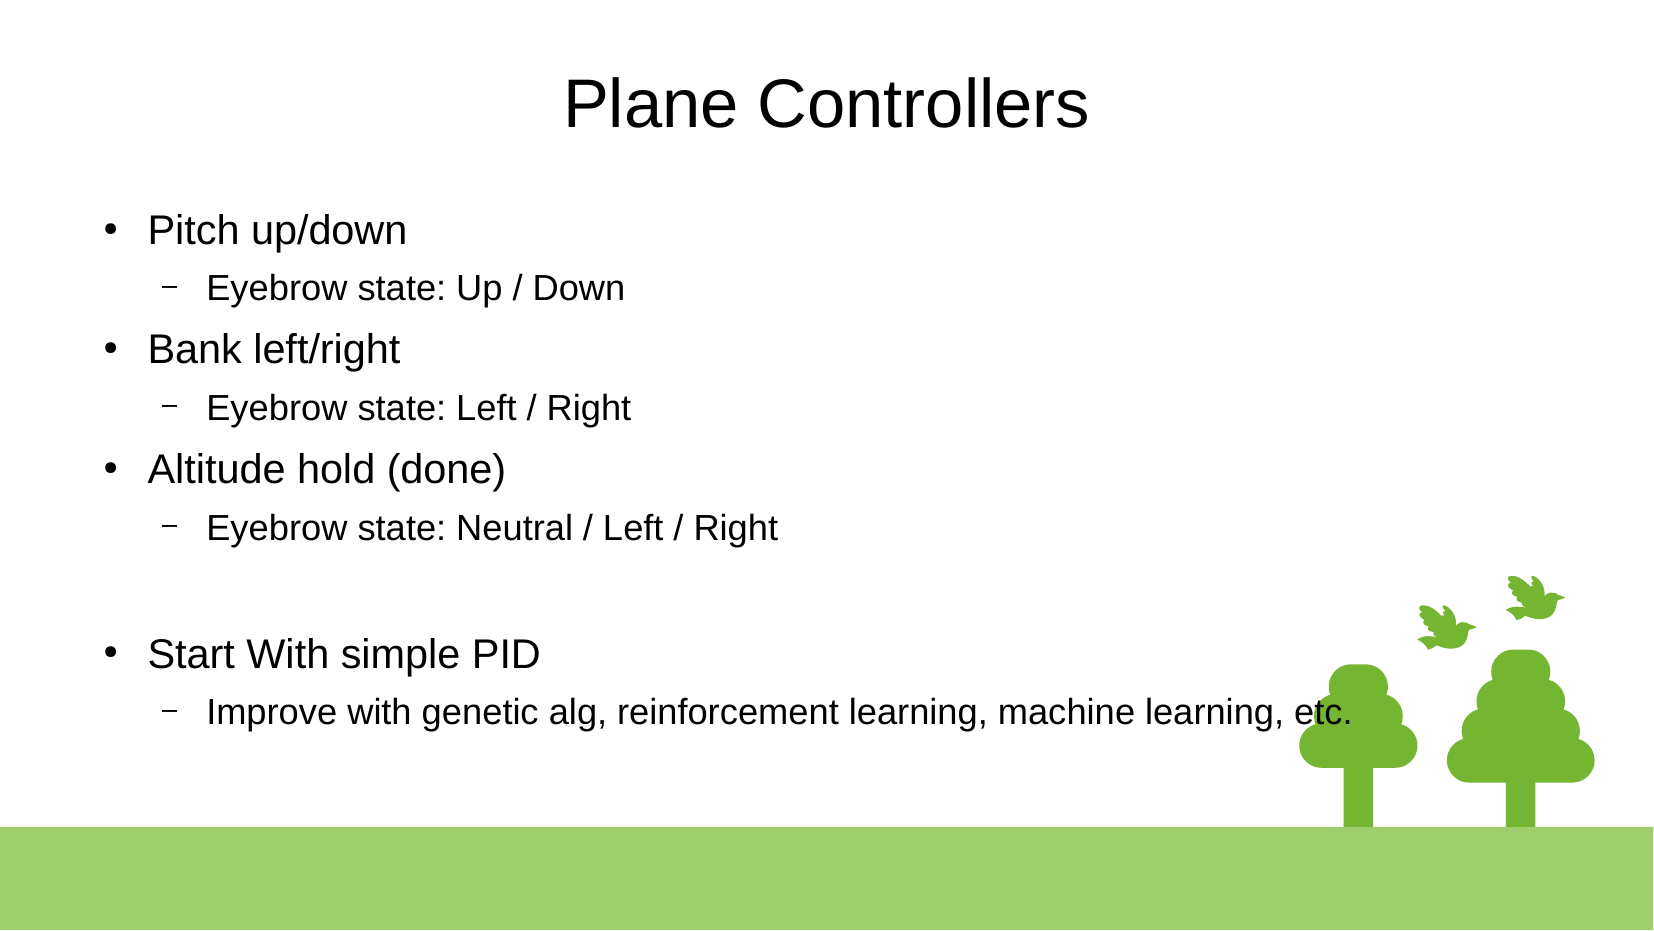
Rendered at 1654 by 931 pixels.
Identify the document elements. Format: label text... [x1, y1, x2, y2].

title Plane Controllers [88, 29, 1565, 178]
list Pitch up/down Eyebrow state: Up / Down Bank left/right Eyebrow state: Left / Right Altitude hold (done) Eyebrow state: Neutral / Left / Right Start With simple PID Improve with genetic alg, reinforcement learning, machine learning, etc. [88, 206, 1565, 739]
